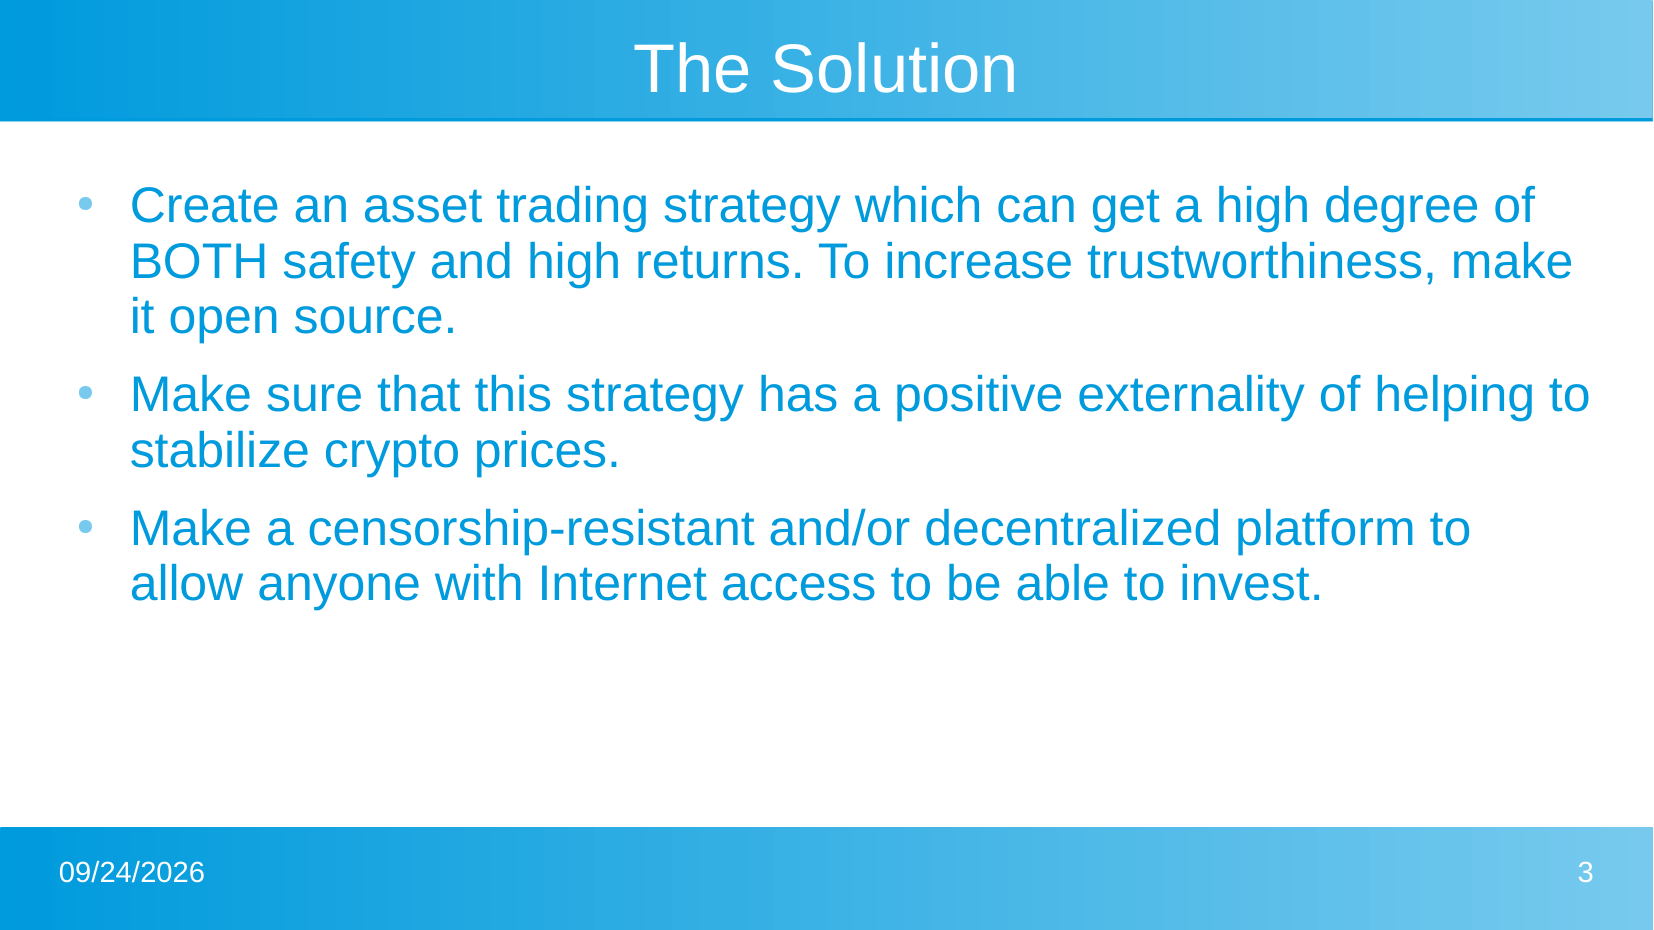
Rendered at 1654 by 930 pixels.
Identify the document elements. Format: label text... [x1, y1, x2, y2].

title The Solution [58, 29, 1594, 108]
list Create an asset trading strategy which can get a high degree of BOTH safety and high returns. To increase trustworthiness, make it open source. Make sure that this strategy has a positive externality of helping to stabilize crypto prices. Make a censorship-resistant and/or decentralized platform to allow anyone with Internet access to be able to invest. [58, 177, 1594, 768]
